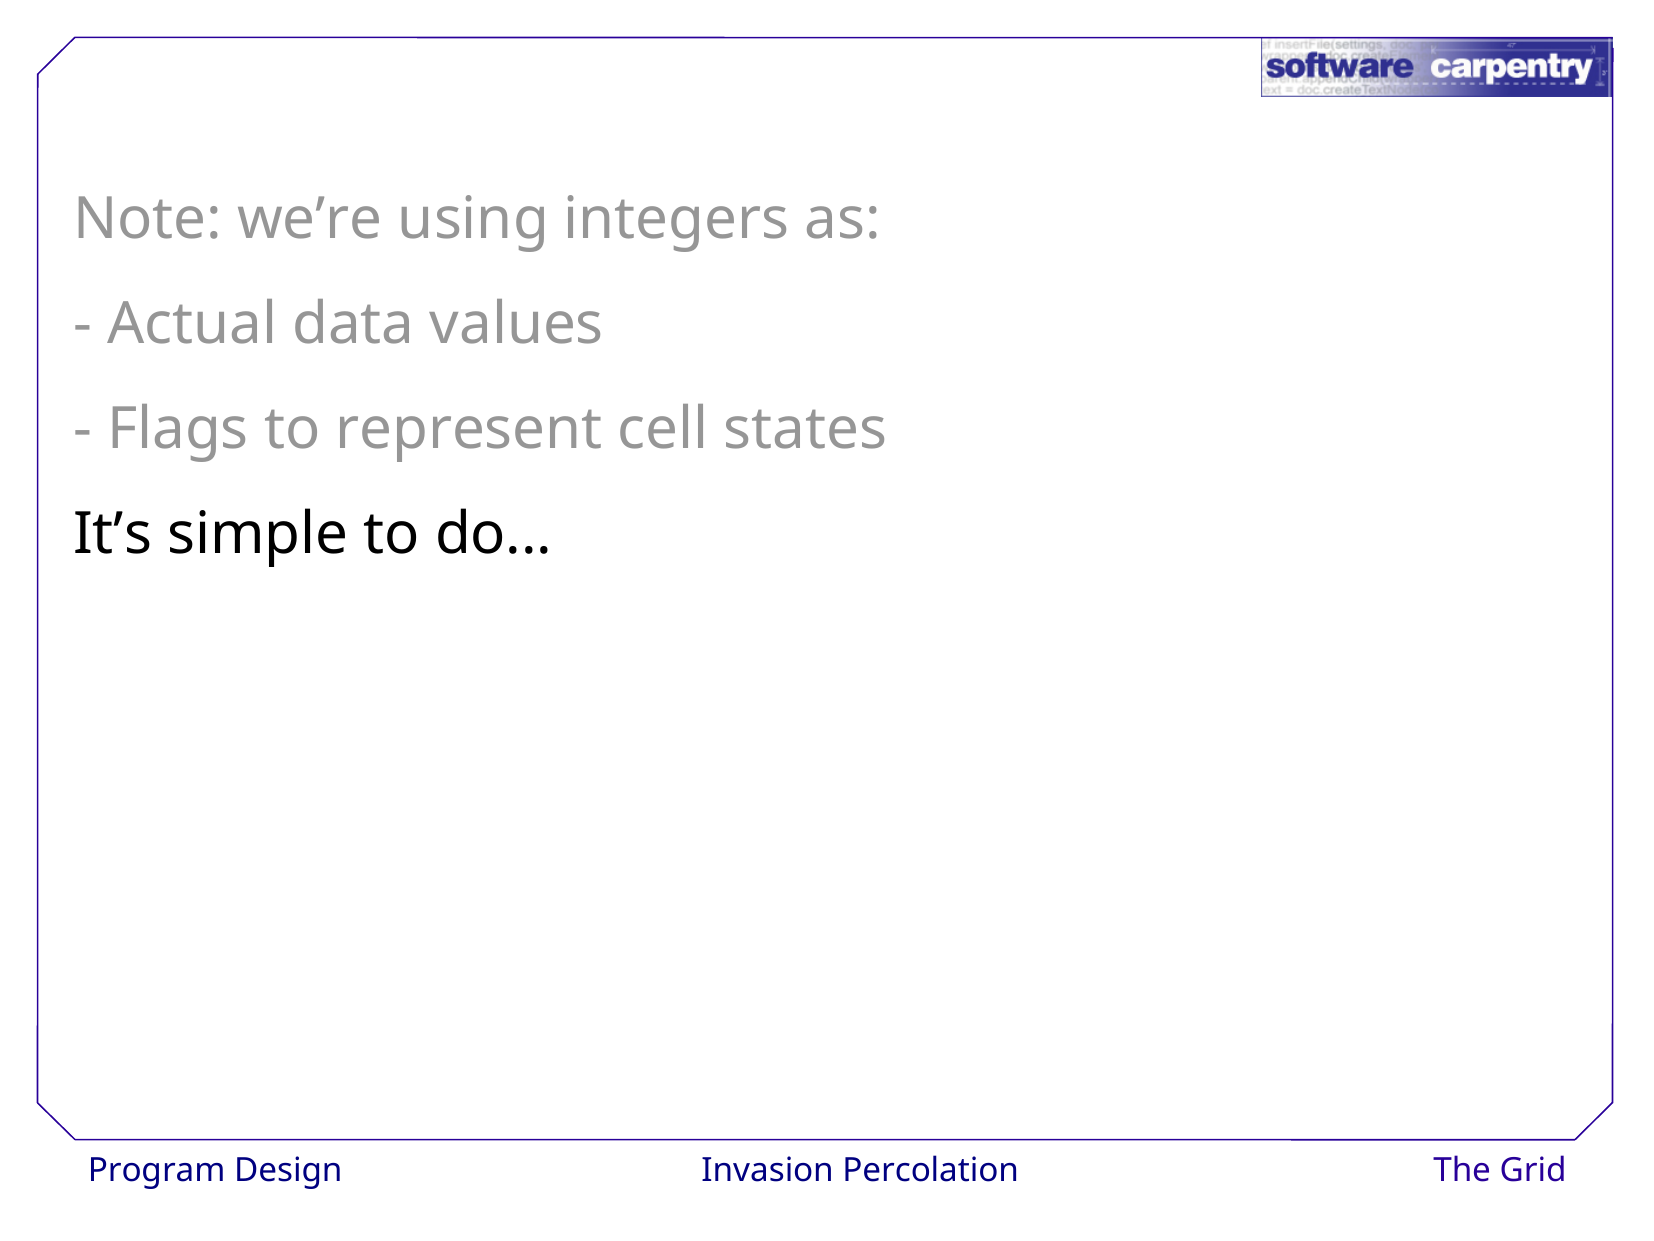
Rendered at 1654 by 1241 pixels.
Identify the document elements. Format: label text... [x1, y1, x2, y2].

picture [1261, 39, 1613, 97]
text_box Note: we’re using integers as: - Actual data values - Flags to represent cell states It’s simple to do... [58, 137, 1053, 574]
